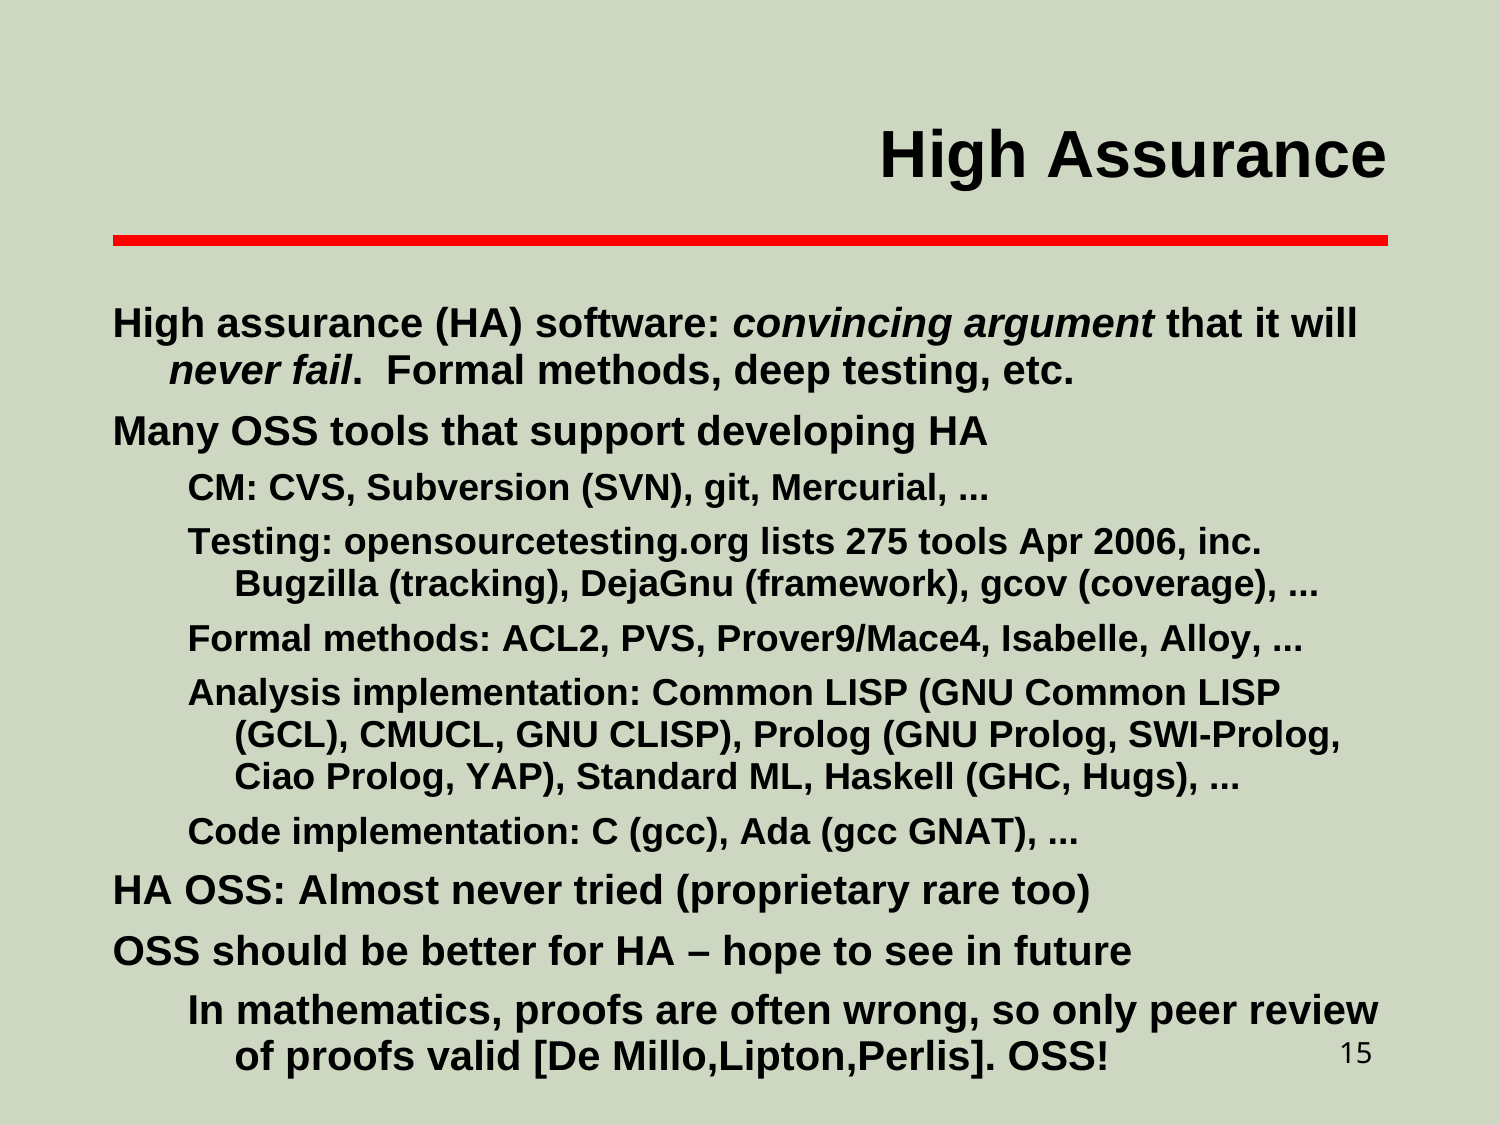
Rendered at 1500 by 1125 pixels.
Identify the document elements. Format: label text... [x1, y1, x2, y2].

list High assurance (HA) software: convincing argument that it will never fail. Formal methods, deep testing, etc. Many OSS tools that support developing HA CM: CVS, Subversion (SVN), git, Mercurial, ... Testing: opensourcetesting.org lists 275 tools Apr 2006, inc. Bugzilla (tracking), DejaGnu (framework), gcov (coverage), ... Formal methods: ACL2, PVS, Prover9/Mace4, Isabelle, Alloy, ... Analysis implementation: Common LISP (GNU Common LISP (GCL), CMUCL, GNU CLISP), Prolog (GNU Prolog, SWI-Prolog, Ciao Prolog, YAP), Standard ML, Haskell (GHC, Hugs), ... Code implementation: C (gcc), Ada (gcc GNAT), ... HA OSS: Almost never tried (proprietary rare too) OSS should be better for HA – hope to see in future In mathematics, proofs are often wrong, so only peer review of proofs valid [De Millo,Lipton,Perlis]. OSS! [112, 299, 1388, 1111]
title High Assurance [337, 85, 1388, 224]
